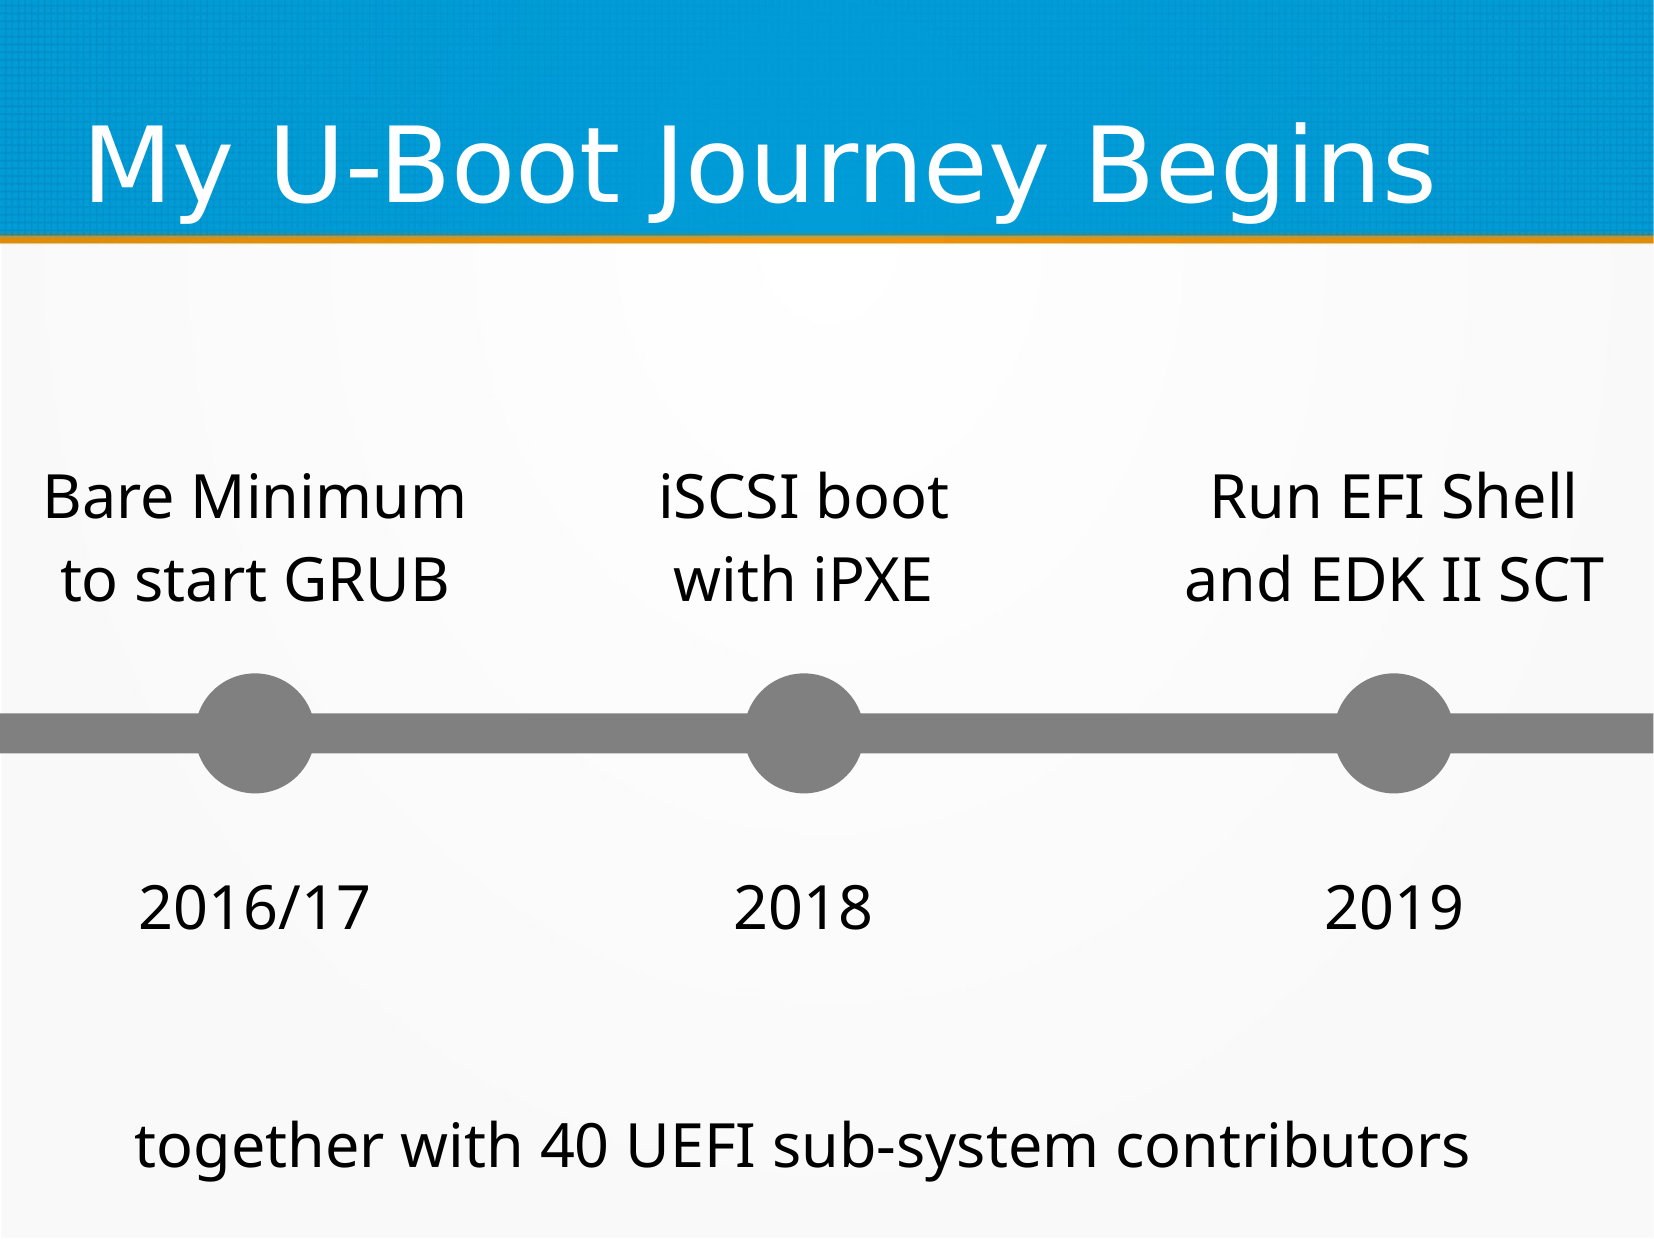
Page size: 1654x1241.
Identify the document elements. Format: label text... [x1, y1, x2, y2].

text_box 2018 [653, 826, 954, 987]
picture [0, 754, 1654, 1241]
title My U-Boot Journey Begins [82, 19, 1571, 227]
text_box [0, 673, 1654, 794]
text_box Run EFI Shell and EDK II SCT [1244, 455, 1545, 616]
text_box 2019 [1244, 826, 1545, 987]
picture [0, 233, 1654, 713]
text_box 2016/17 [105, 826, 406, 987]
text_box together with 40 UEFI sub-system contributors [473, 1083, 1134, 1204]
text_box iSCSI boot with iPXE [653, 455, 954, 616]
text_box Bare Minimum to start GRUB [105, 455, 406, 616]
